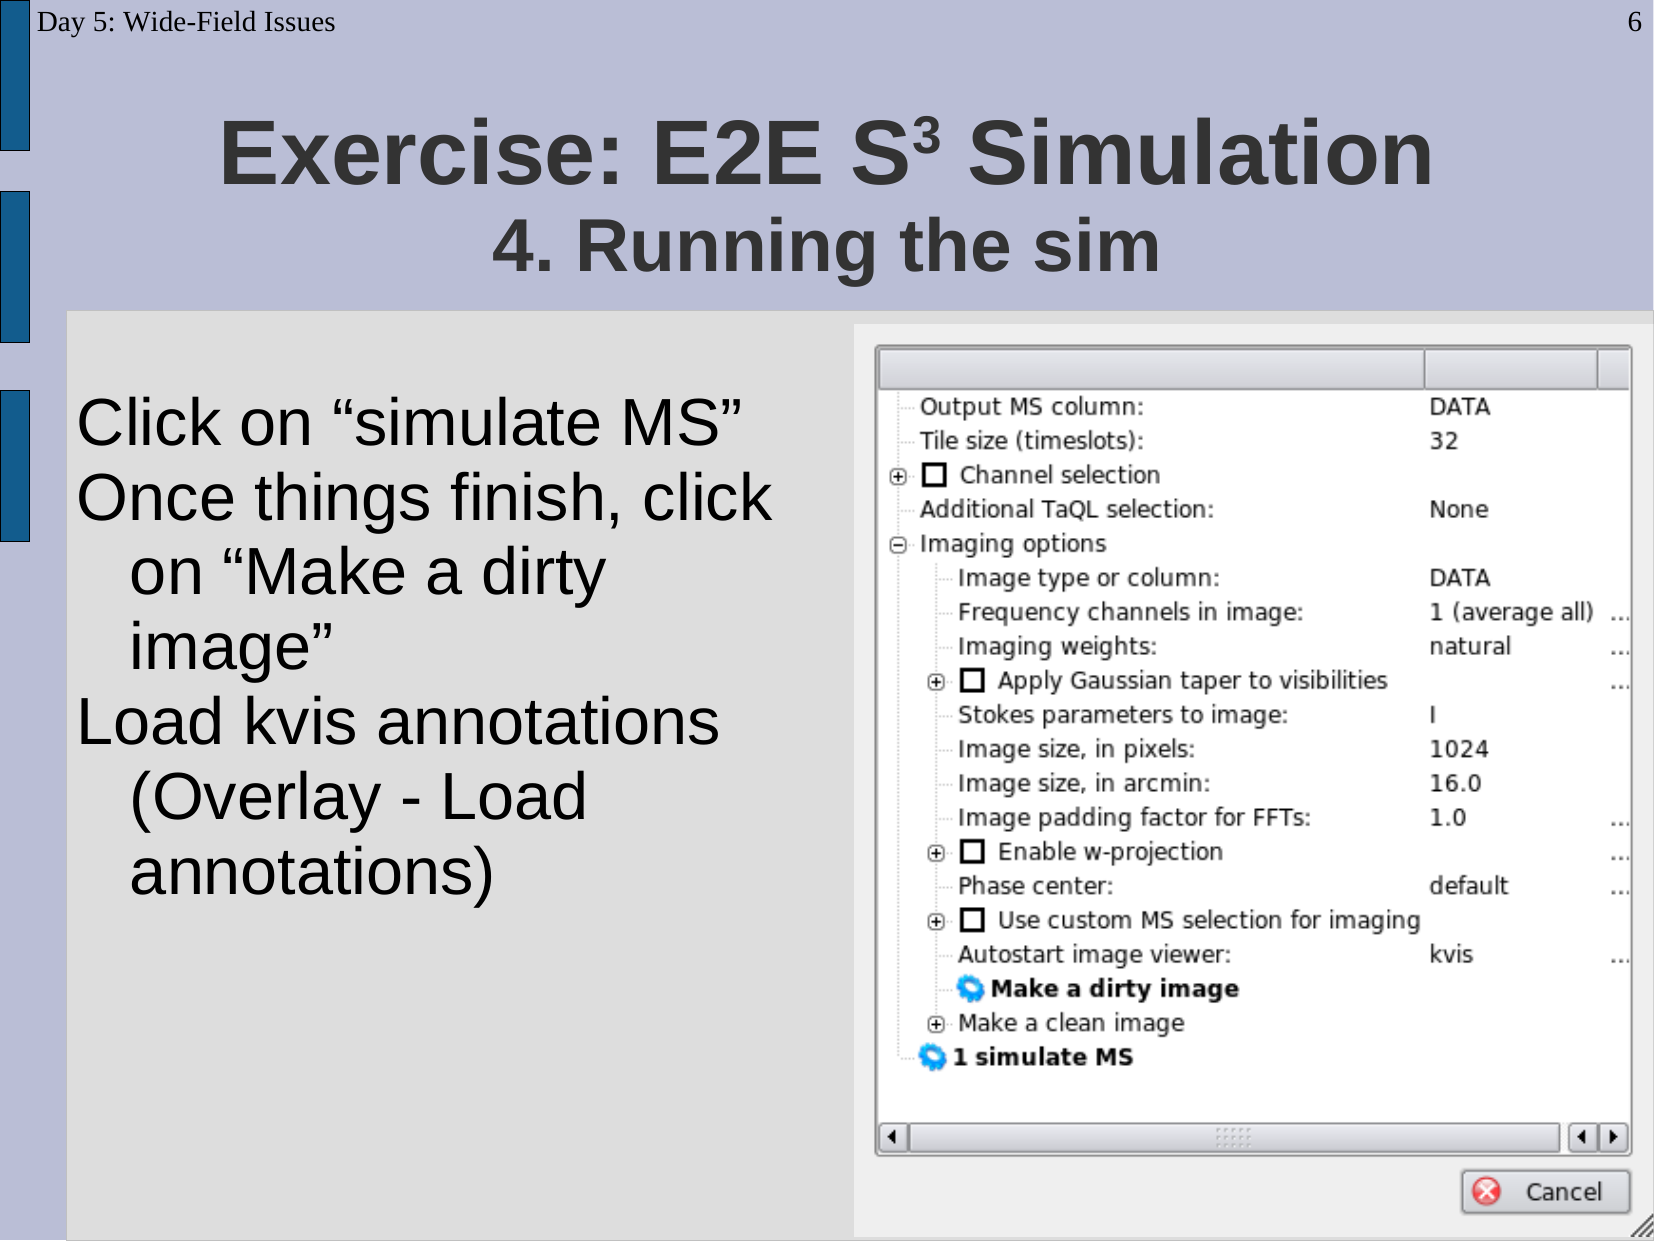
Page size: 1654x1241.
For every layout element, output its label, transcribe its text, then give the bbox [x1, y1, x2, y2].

picture [854, 324, 1654, 1237]
list Click on “simulate MS” Once things finish, click on “Make a dirty image” Load kvis annotations (Overlay - Load annotations) [59, 385, 827, 1152]
title Exercise: E2E S3 Simulation 4. Running the sim [121, 86, 1534, 303]
